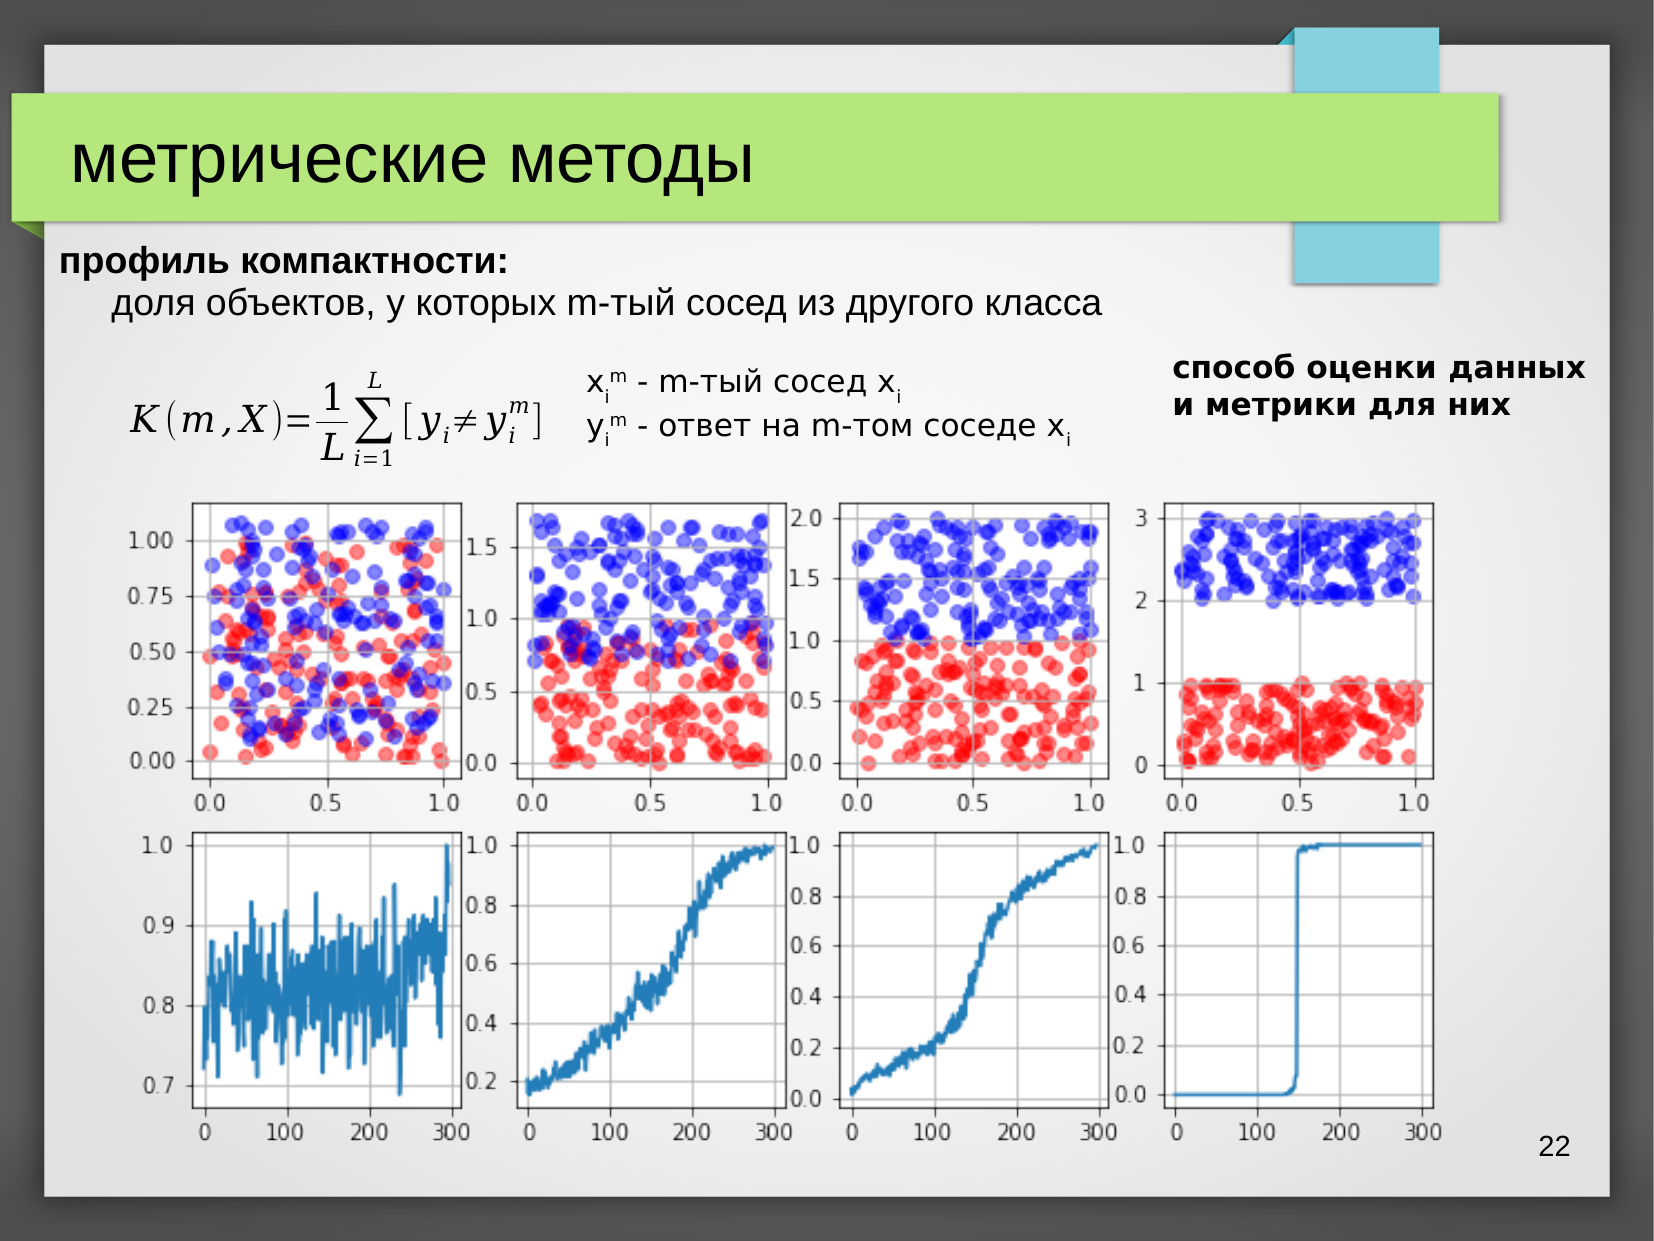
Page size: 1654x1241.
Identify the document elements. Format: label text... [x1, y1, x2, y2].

picture [0, 0, 1654, 1241]
text_box способ оценки данных и метрики для них [1157, 342, 1619, 467]
chart [122, 368, 549, 473]
text_box xim - m-тый сосед xi yim - ответ на m-том соседе xi [571, 356, 1087, 459]
title метрические методы [70, 118, 1205, 199]
text_box профиль компактности: доля объектов, у которых m-тый сосед из другого класса [59, 243, 1347, 319]
